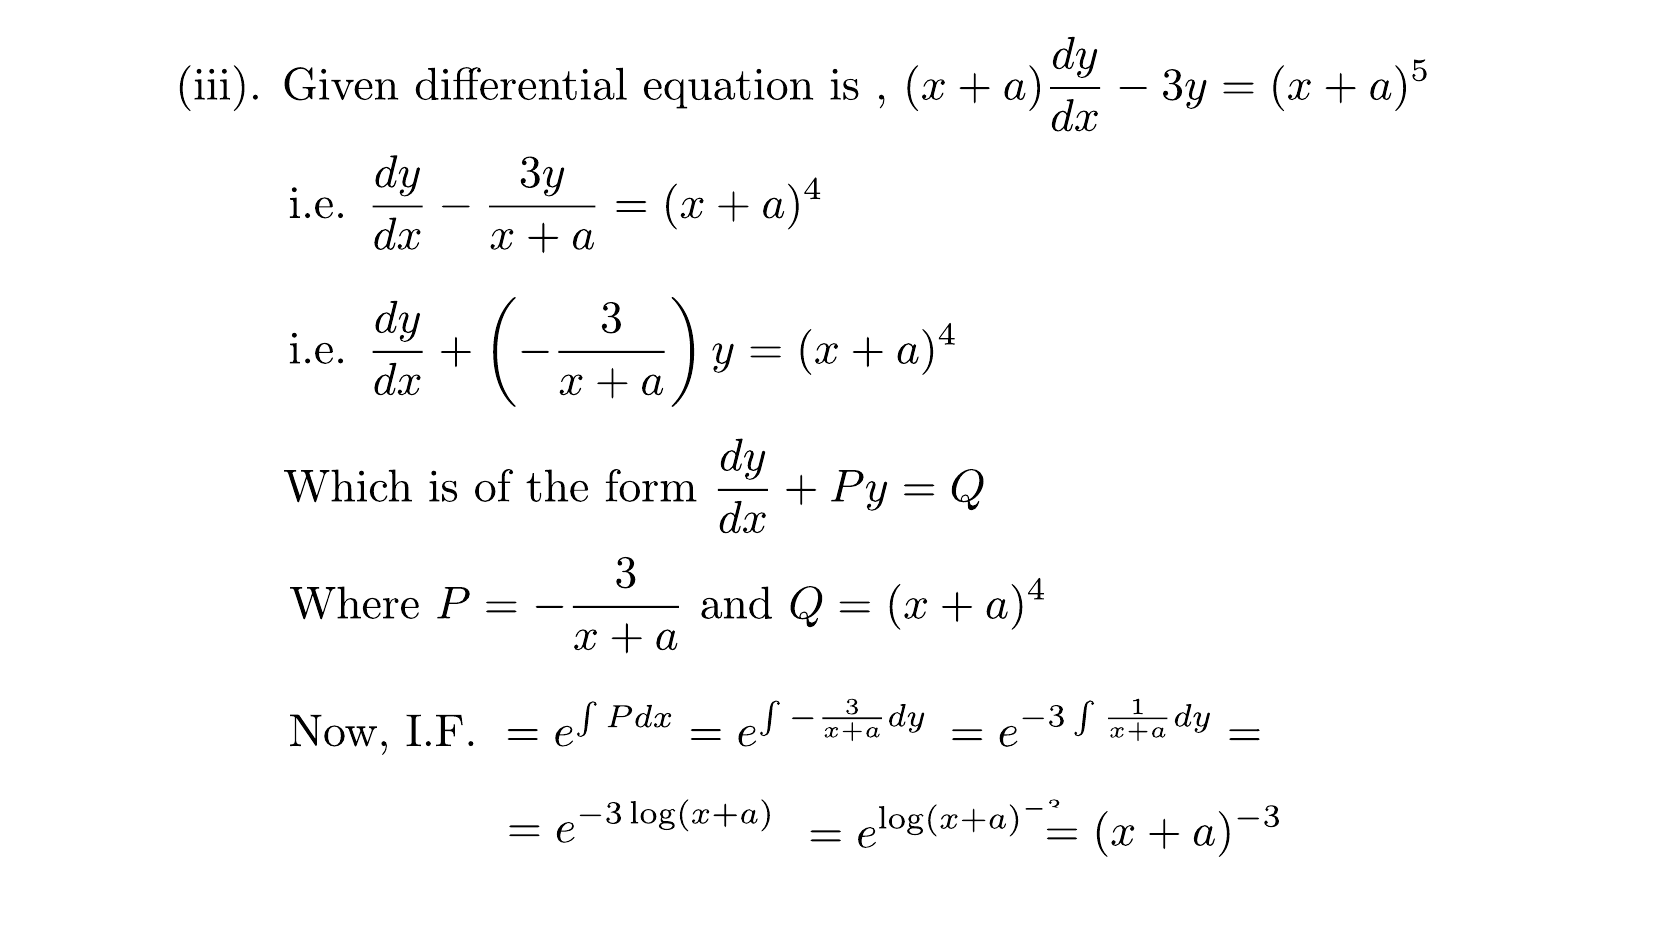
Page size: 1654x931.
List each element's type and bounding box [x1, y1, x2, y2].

text_box [810, 799, 1280, 857]
text_box [290, 698, 925, 755]
subtitle [47, 28, 1623, 896]
text_box [177, 36, 1427, 132]
text_box [290, 556, 1044, 654]
text_box [289, 155, 821, 254]
text_box [289, 297, 955, 407]
text_box [284, 438, 984, 534]
text_box [508, 799, 770, 843]
text_box [951, 698, 1260, 747]
